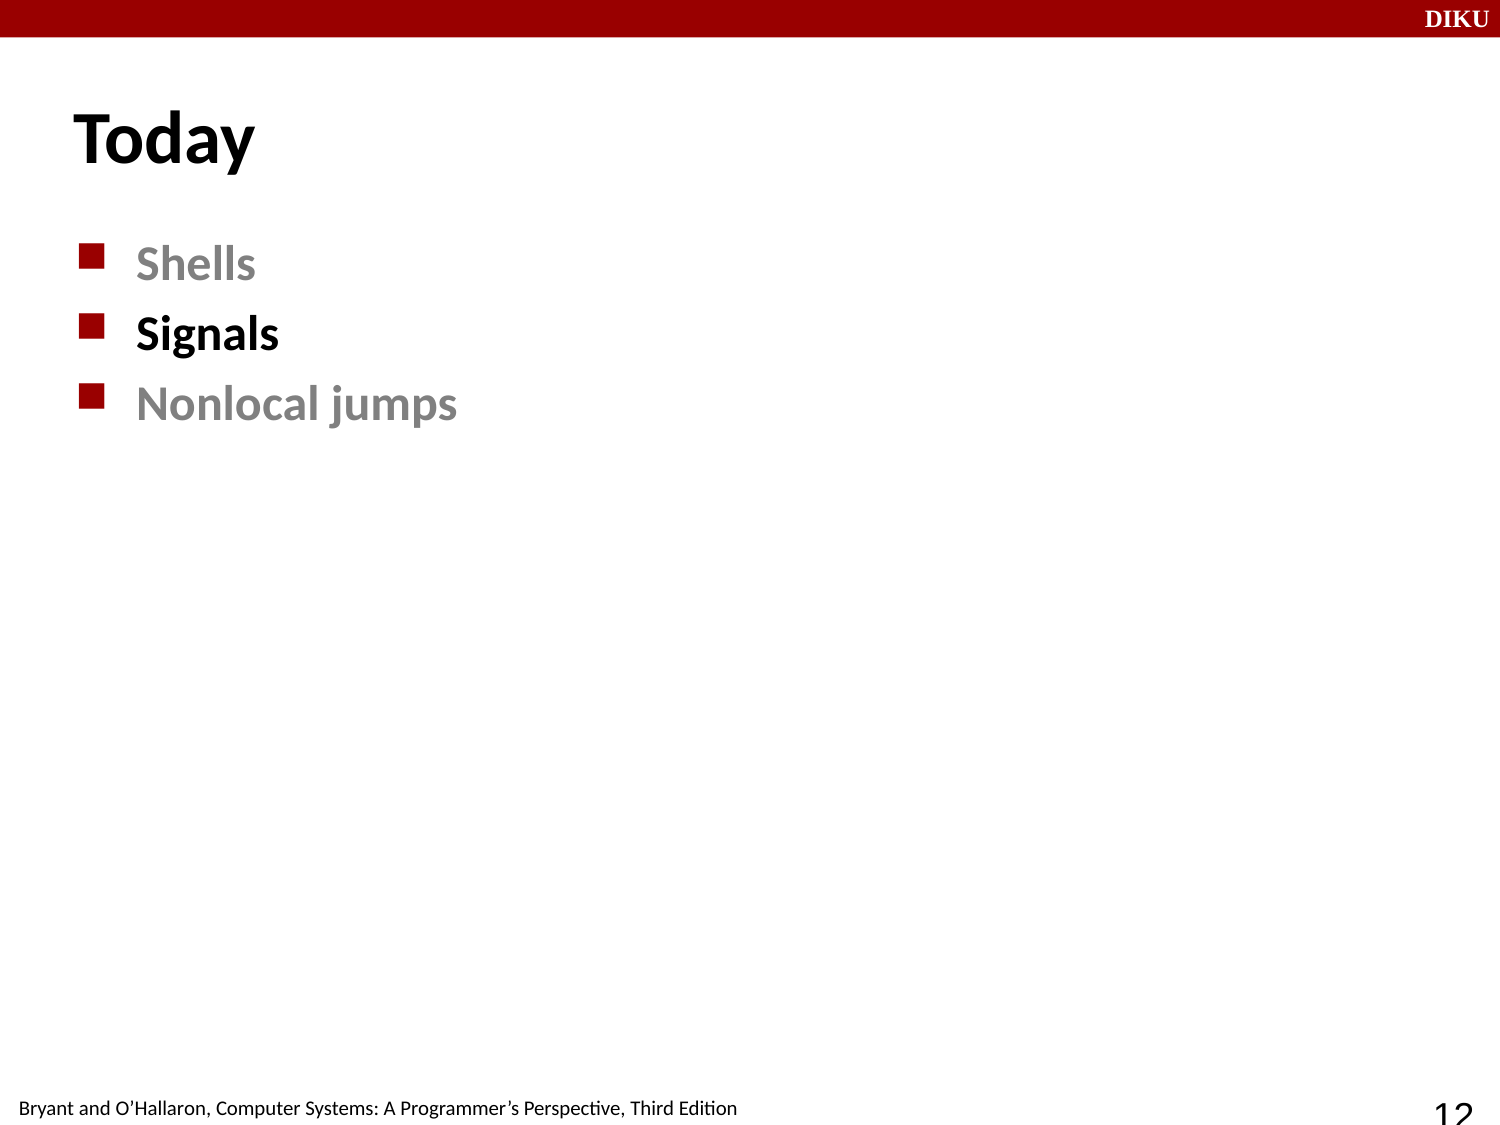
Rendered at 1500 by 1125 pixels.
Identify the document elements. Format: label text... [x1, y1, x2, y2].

text_box Today [58, 71, 1304, 197]
text_box Shells Signals Nonlocal jumps [65, 223, 1361, 1039]
